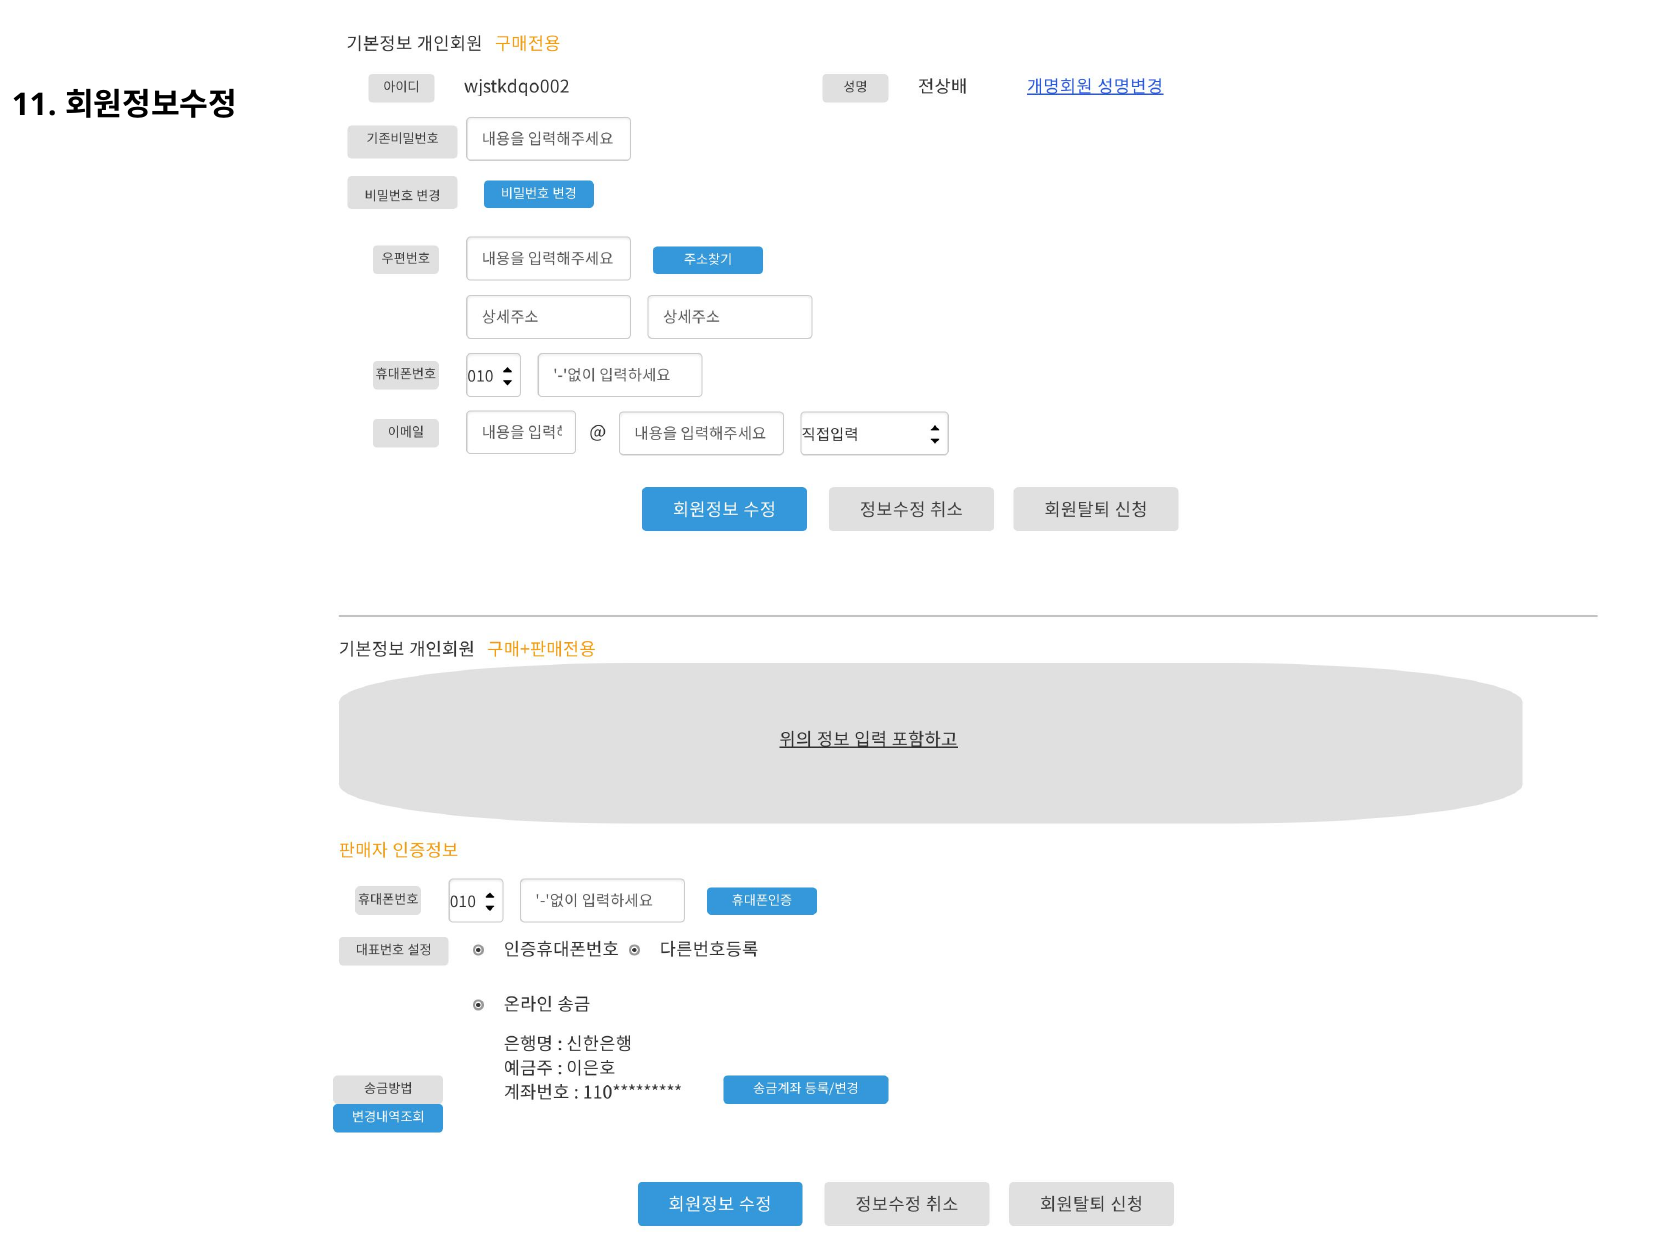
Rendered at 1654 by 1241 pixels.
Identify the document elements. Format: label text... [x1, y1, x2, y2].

text_box 11. 회원정보수정 [11, 59, 768, 146]
picture [311, 0, 1630, 1241]
